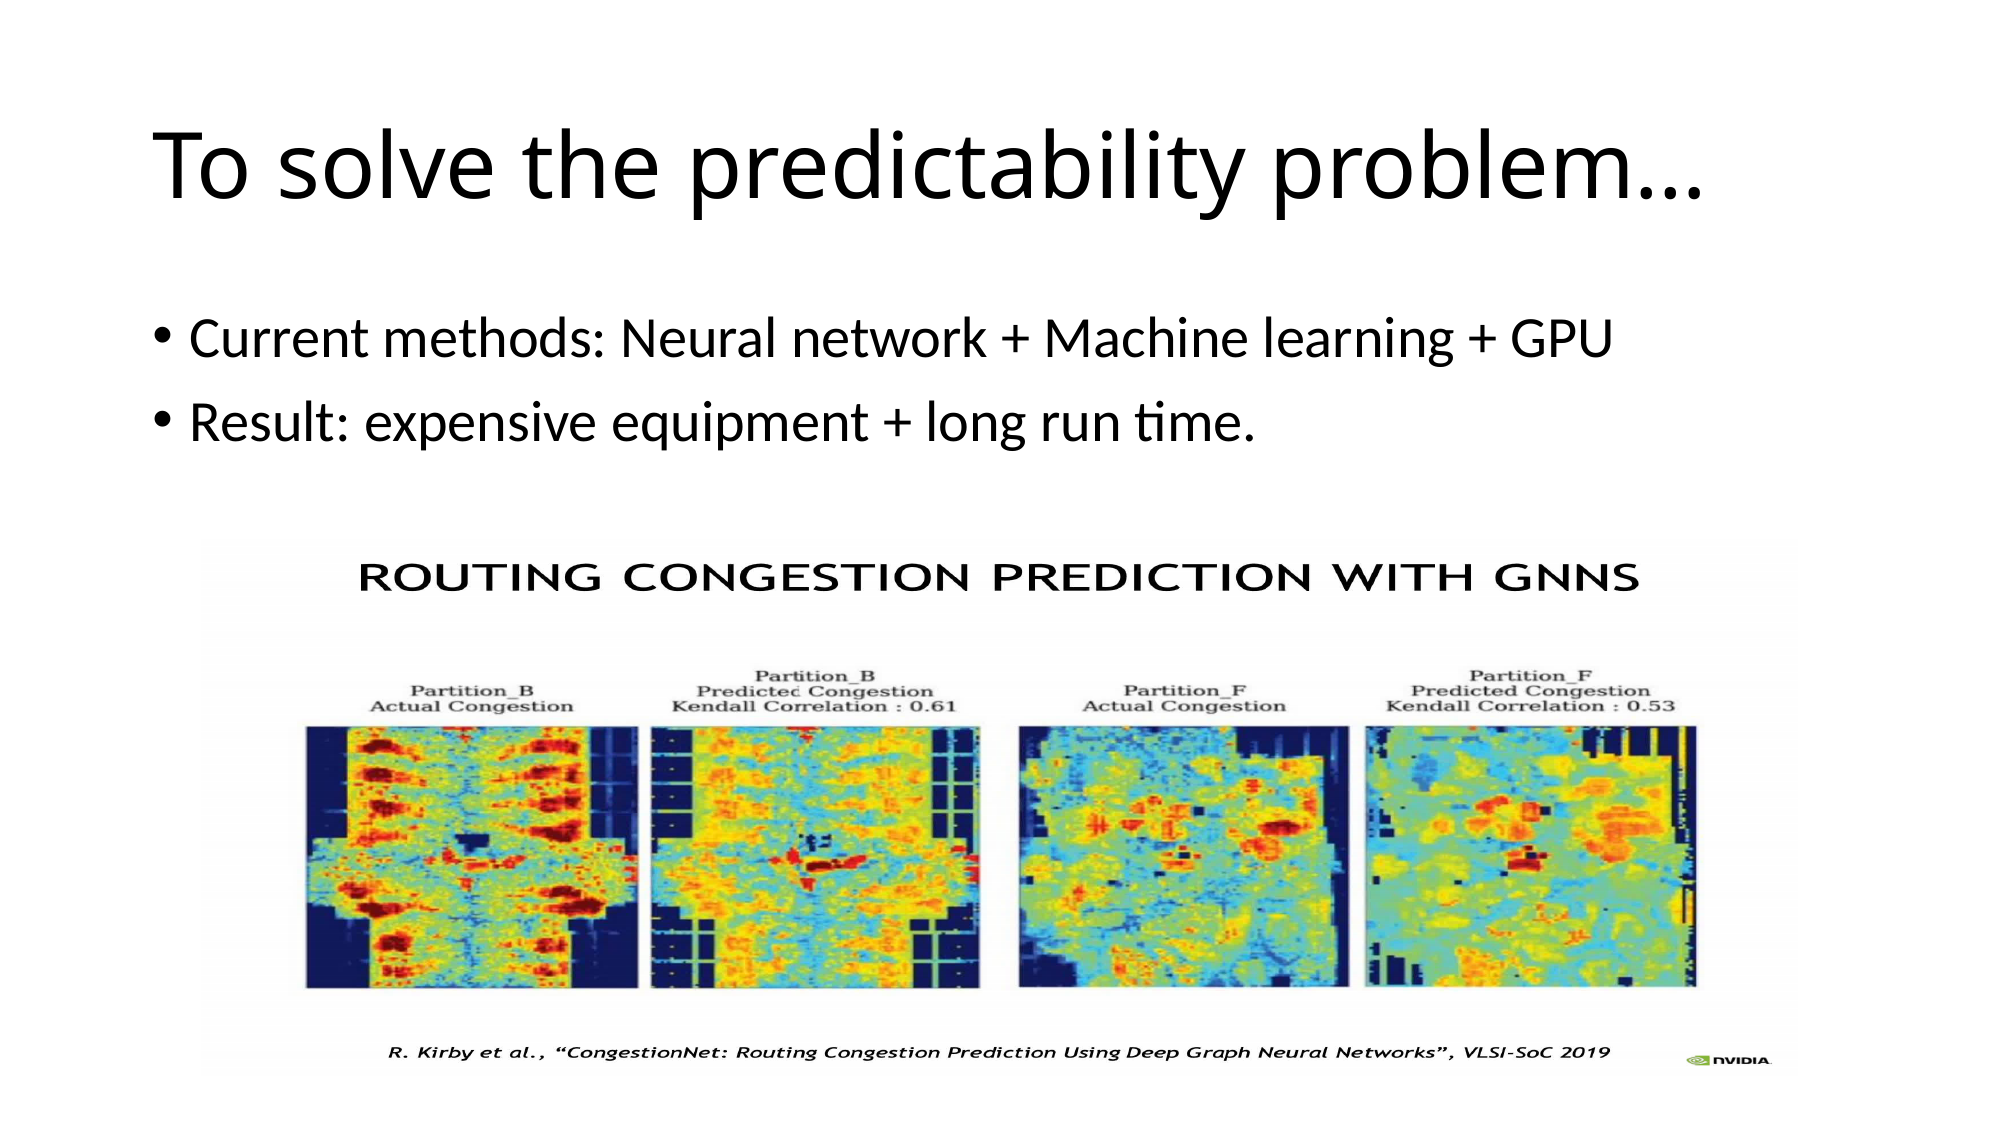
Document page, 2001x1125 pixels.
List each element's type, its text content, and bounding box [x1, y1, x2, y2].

title To solve the predictability problem… [137, 59, 1863, 278]
picture [201, 538, 1798, 1076]
list Current methods: Neural network + Machine learning + GPU Result: expensive equipment + long run time. [137, 299, 1863, 1014]
